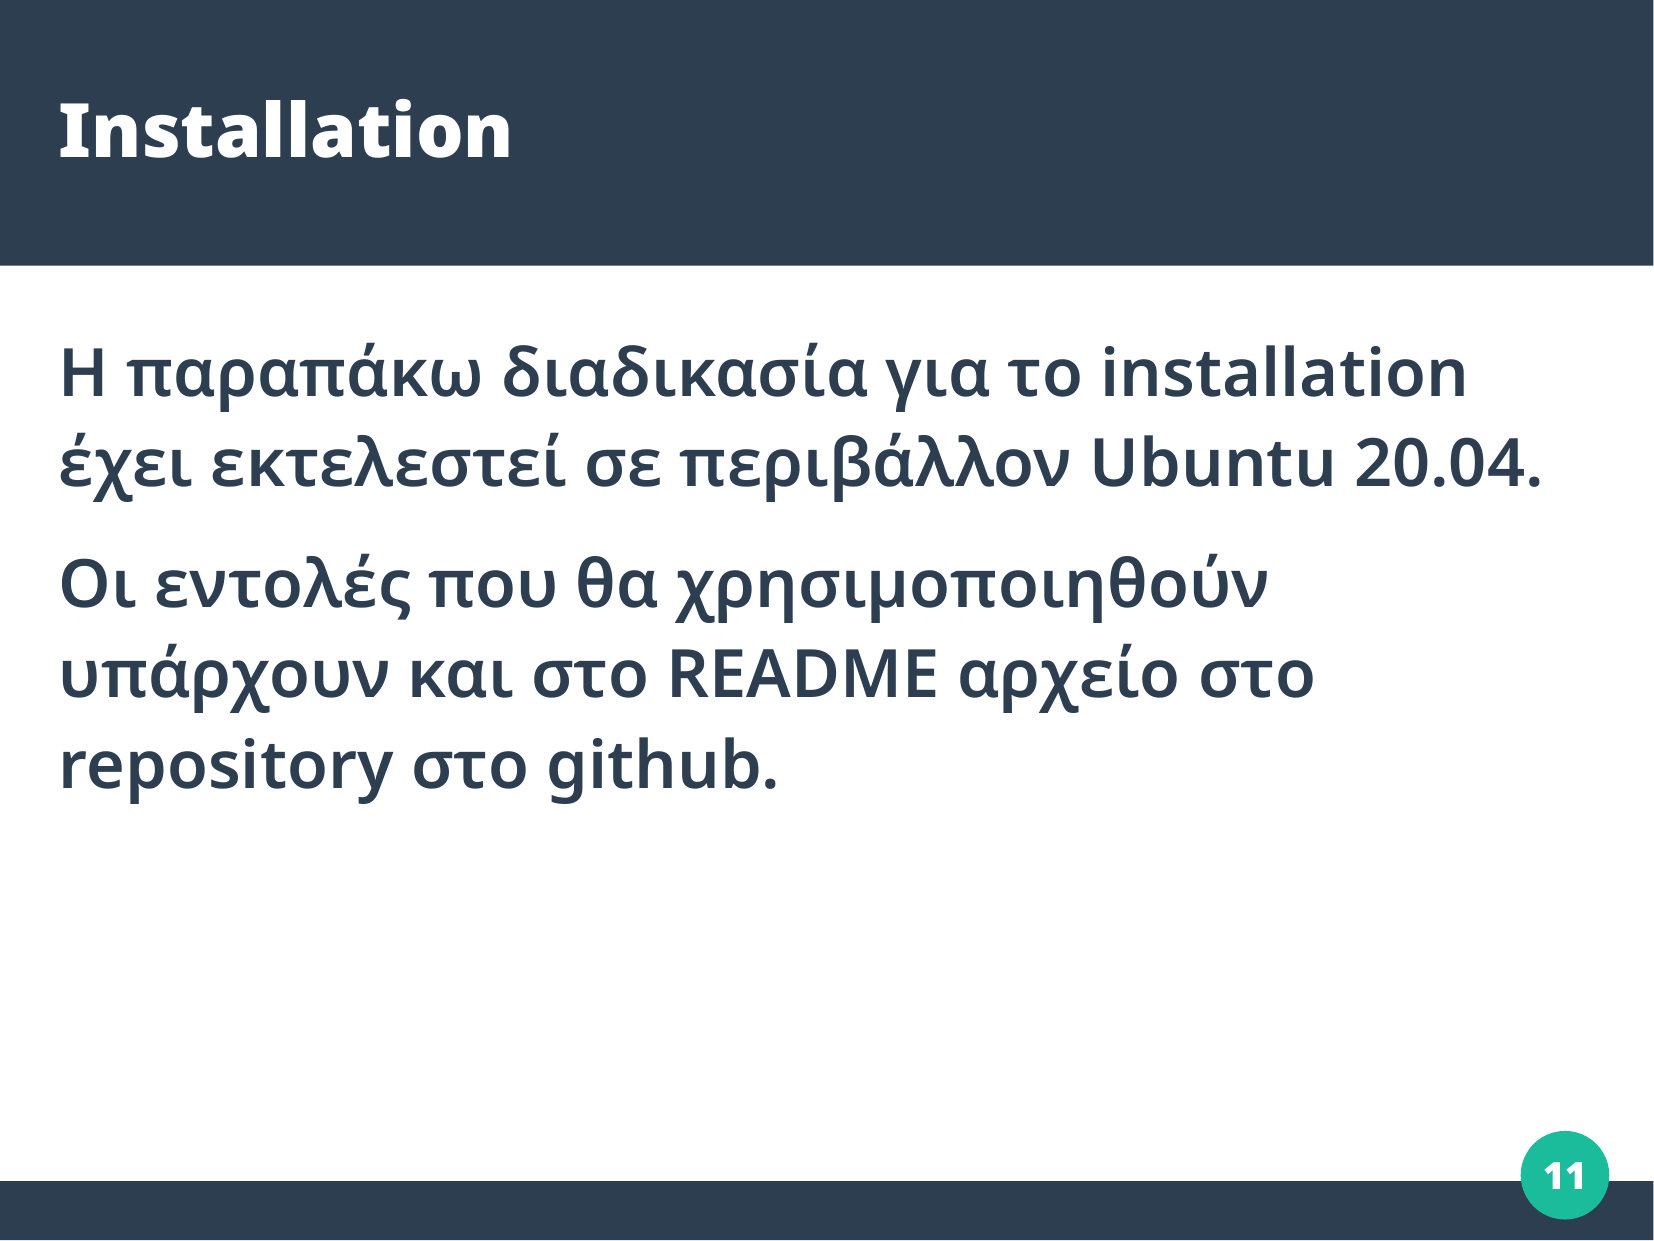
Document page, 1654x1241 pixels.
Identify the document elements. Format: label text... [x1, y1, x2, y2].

title Installation [59, 49, 1595, 207]
list Η παραπάκω διαδικασία για το installation έχει εκτελεστεί σε περιβάλλον Ubuntu 20.04. Οι εντολές που θα χρησιμοποιηθούν υπάρχουν και στο README αρχείο στο repository στο github. [59, 324, 1595, 1152]
